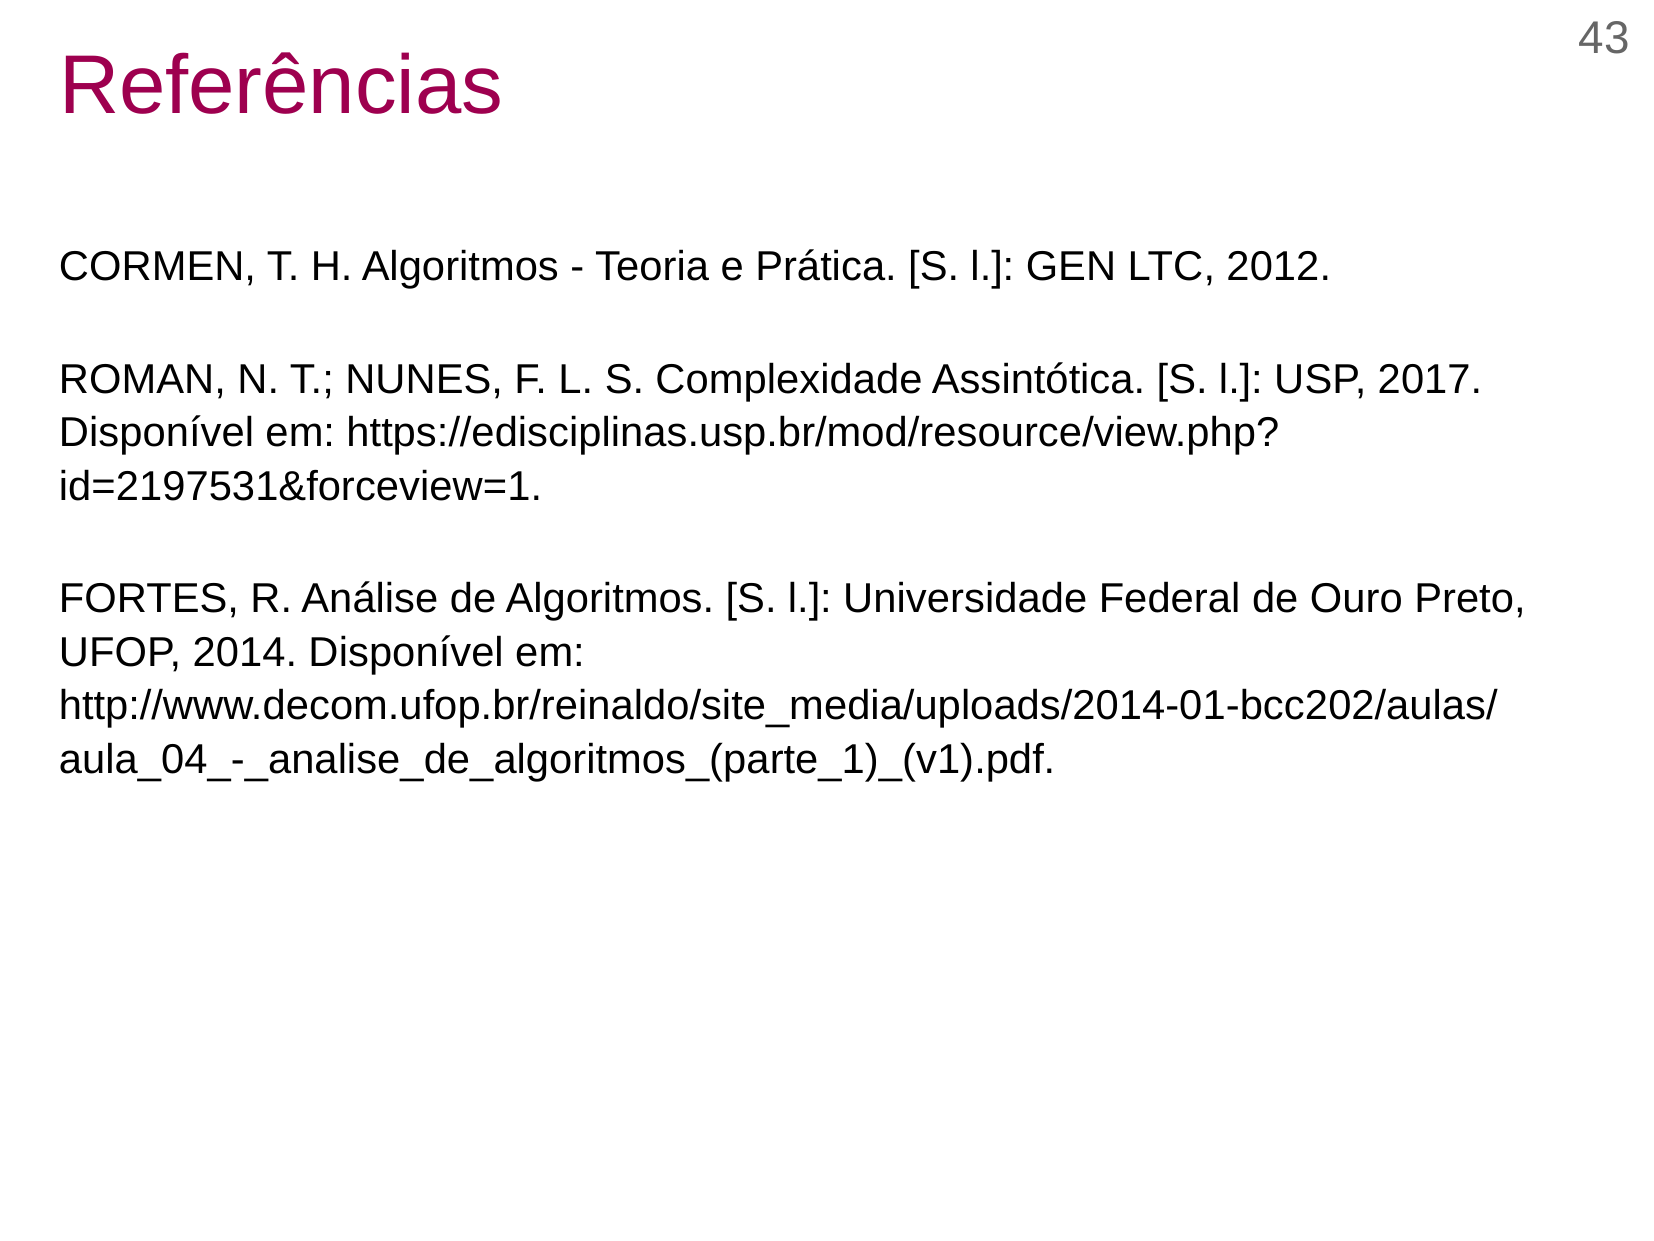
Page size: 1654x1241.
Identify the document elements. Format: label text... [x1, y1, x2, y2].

title Referências [59, 29, 1595, 148]
list CORMEN, T. H. Algoritmos - Teoria e Prática. [S. l.]: GEN LTC, 2012. ROMAN, N. T.; NUNES, F. L. S. Complexidade Assintótica. [S. l.]: USP, 2017. Disponível em: https://edisciplinas.usp.br/mod/resource/view.php?id=2197531&forceview=1. FORTES, R. Análise de Algoritmos. [S. l.]: Universidade Federal de Ouro Preto, UFOP, 2014. Disponível em: http://www.decom.ufop.br/reinaldo/site_media/uploads/2014-01-bcc202/aulas/aula_04_-_analise_de_algoritmos_(parte_1)_(v1).pdf. [59, 236, 1595, 1211]
